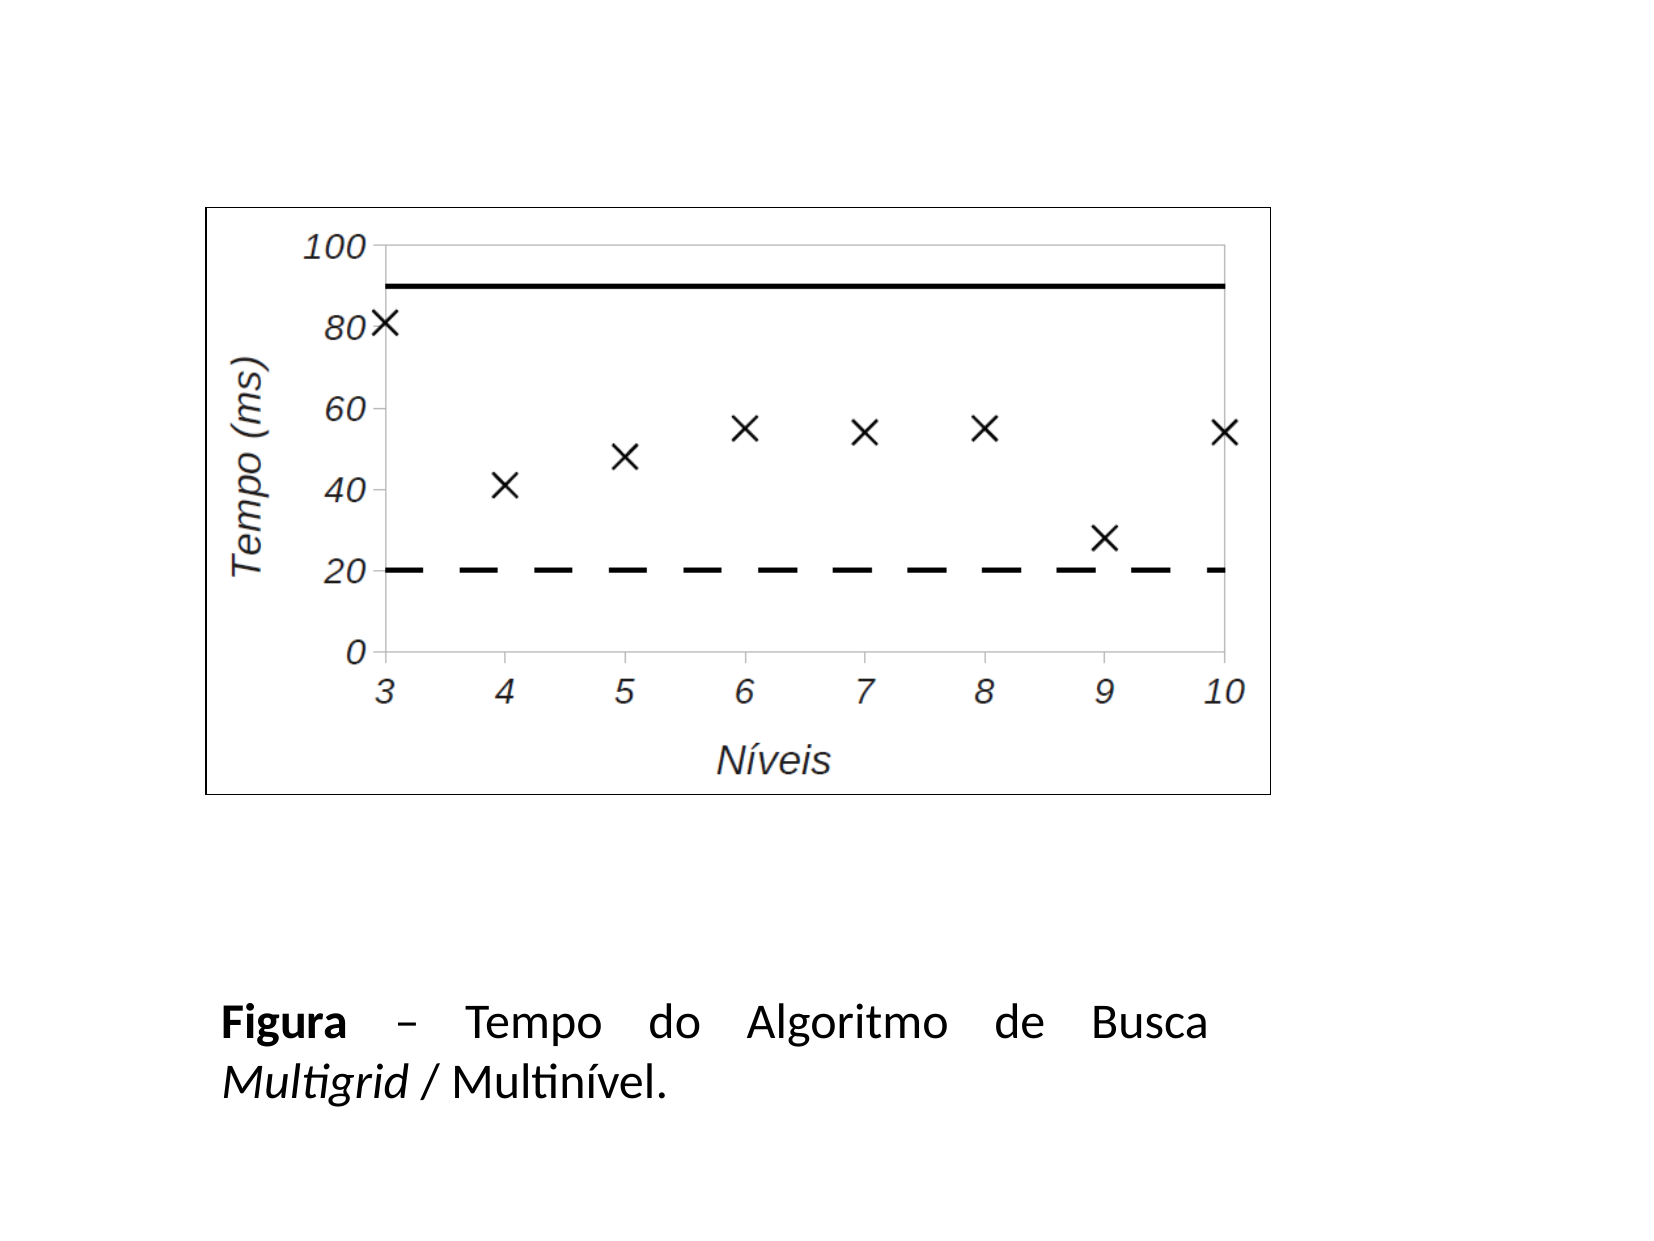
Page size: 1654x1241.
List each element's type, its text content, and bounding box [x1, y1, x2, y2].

picture [206, 208, 1270, 794]
text_box Figura – Tempo do Algoritmo de Busca Multigrid / Multinível. [206, 981, 1270, 1117]
